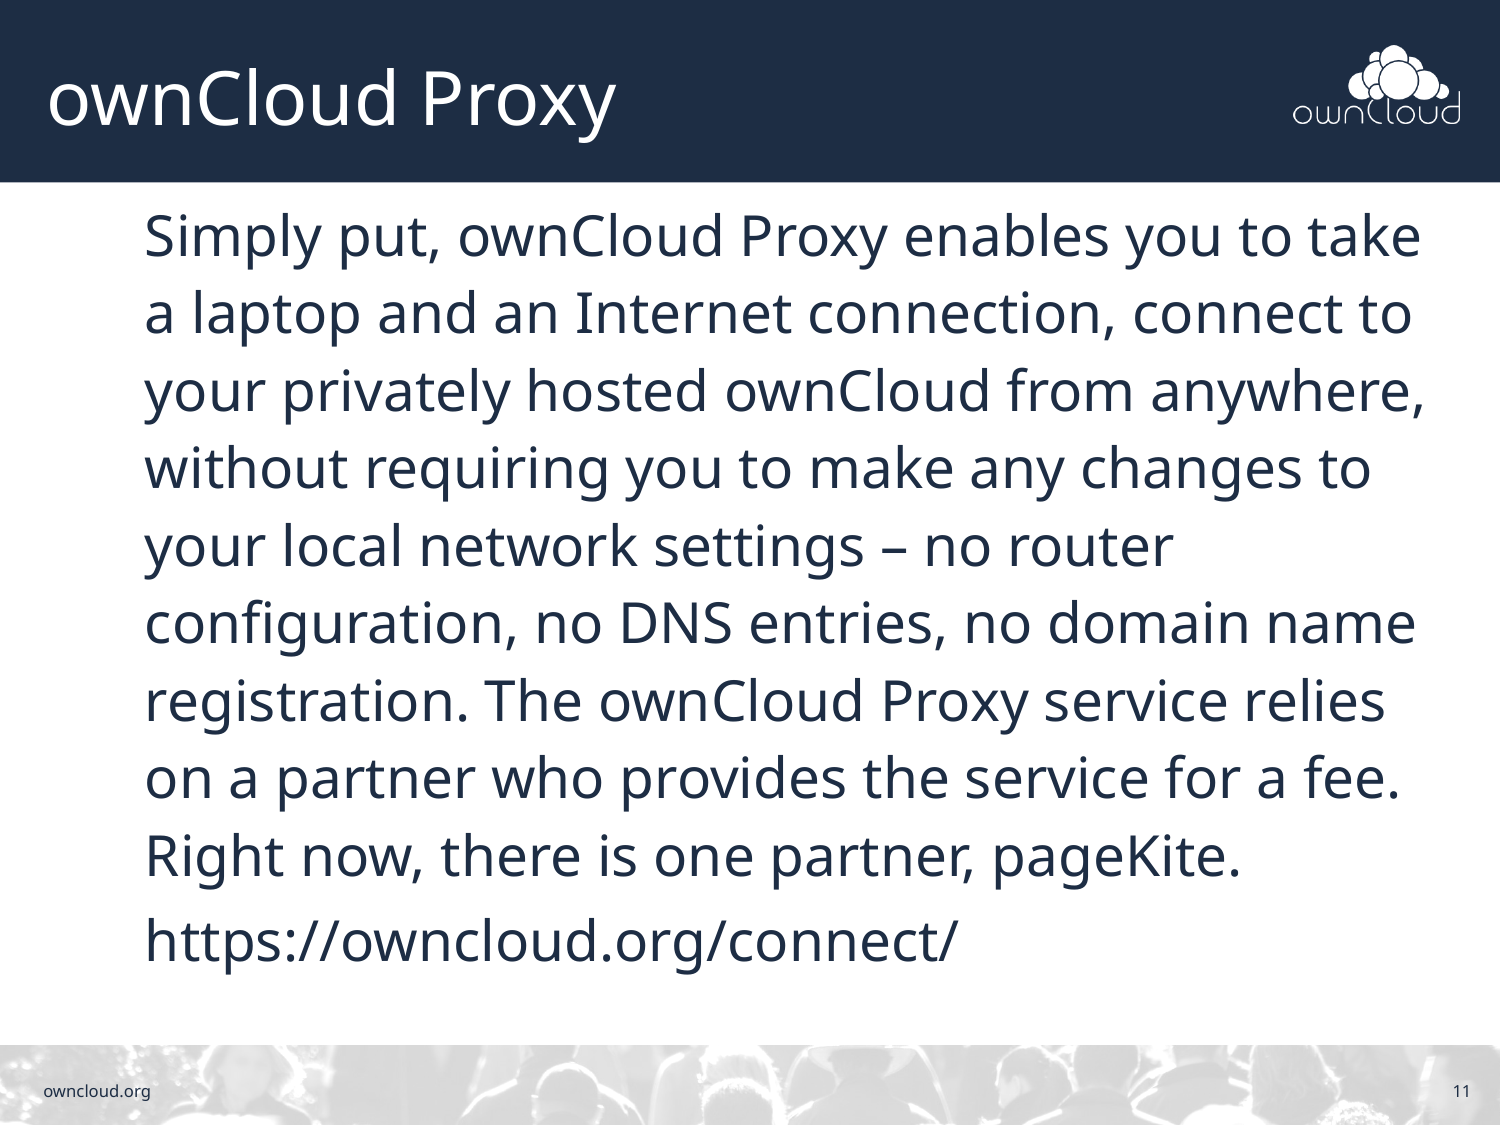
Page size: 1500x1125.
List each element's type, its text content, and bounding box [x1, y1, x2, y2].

title ownCloud Proxy [46, 5, 1258, 187]
picture [0, 1045, 1500, 1125]
list Simply put, ownCloud Proxy enables you to take a laptop and an Internet connection, connect to your privately hosted ownCloud from anywhere, without requiring you to make any changes to your local network settings – no router configuration, no DNS entries, no domain name registration. The ownCloud Proxy service relies on a partner who provides the service for a fee. Right now, there is one partner, pageKite. https://owncloud.org/connect/ [34, 195, 1453, 996]
picture [1293, 45, 1460, 124]
